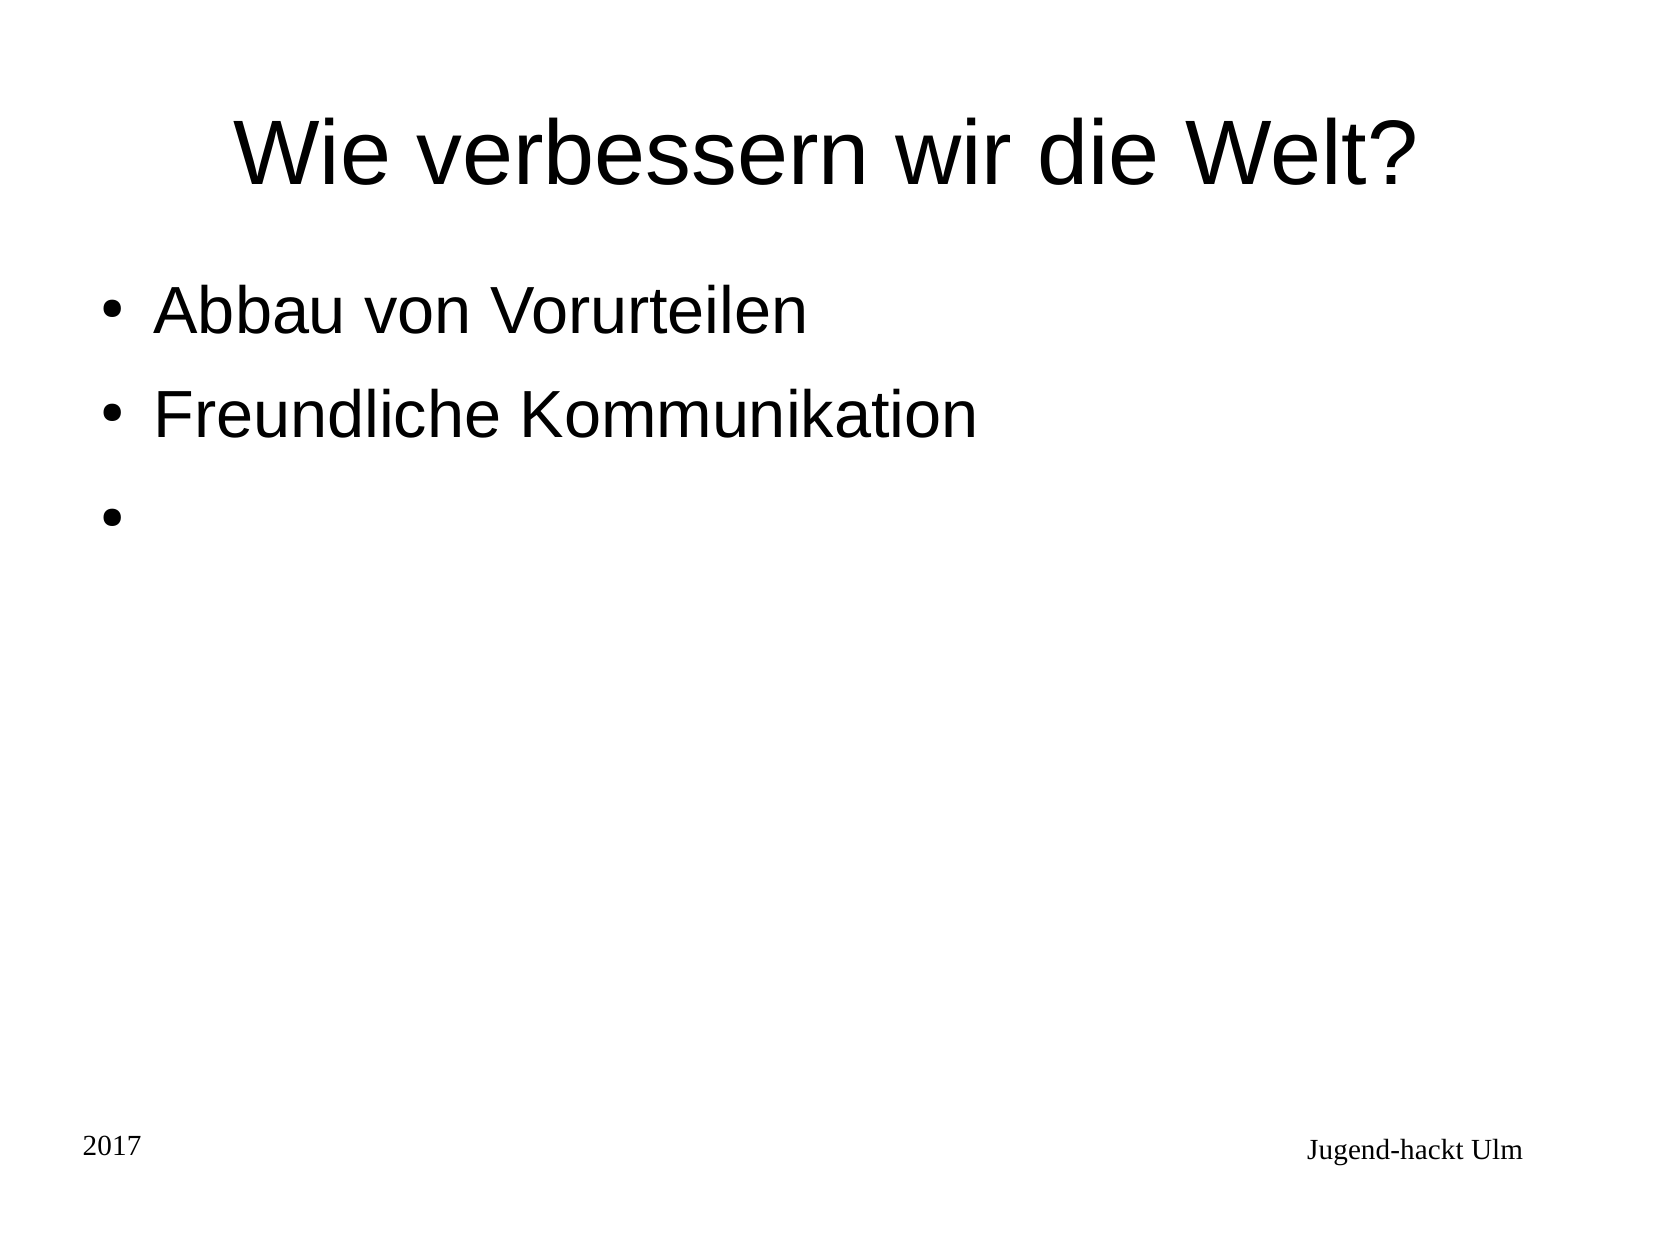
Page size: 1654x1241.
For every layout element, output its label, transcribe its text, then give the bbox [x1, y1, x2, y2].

title Wie verbessern wir die Welt? [82, 49, 1571, 257]
list Abbau von Vorurteilen Freundliche Kommunikation [82, 272, 1571, 993]
